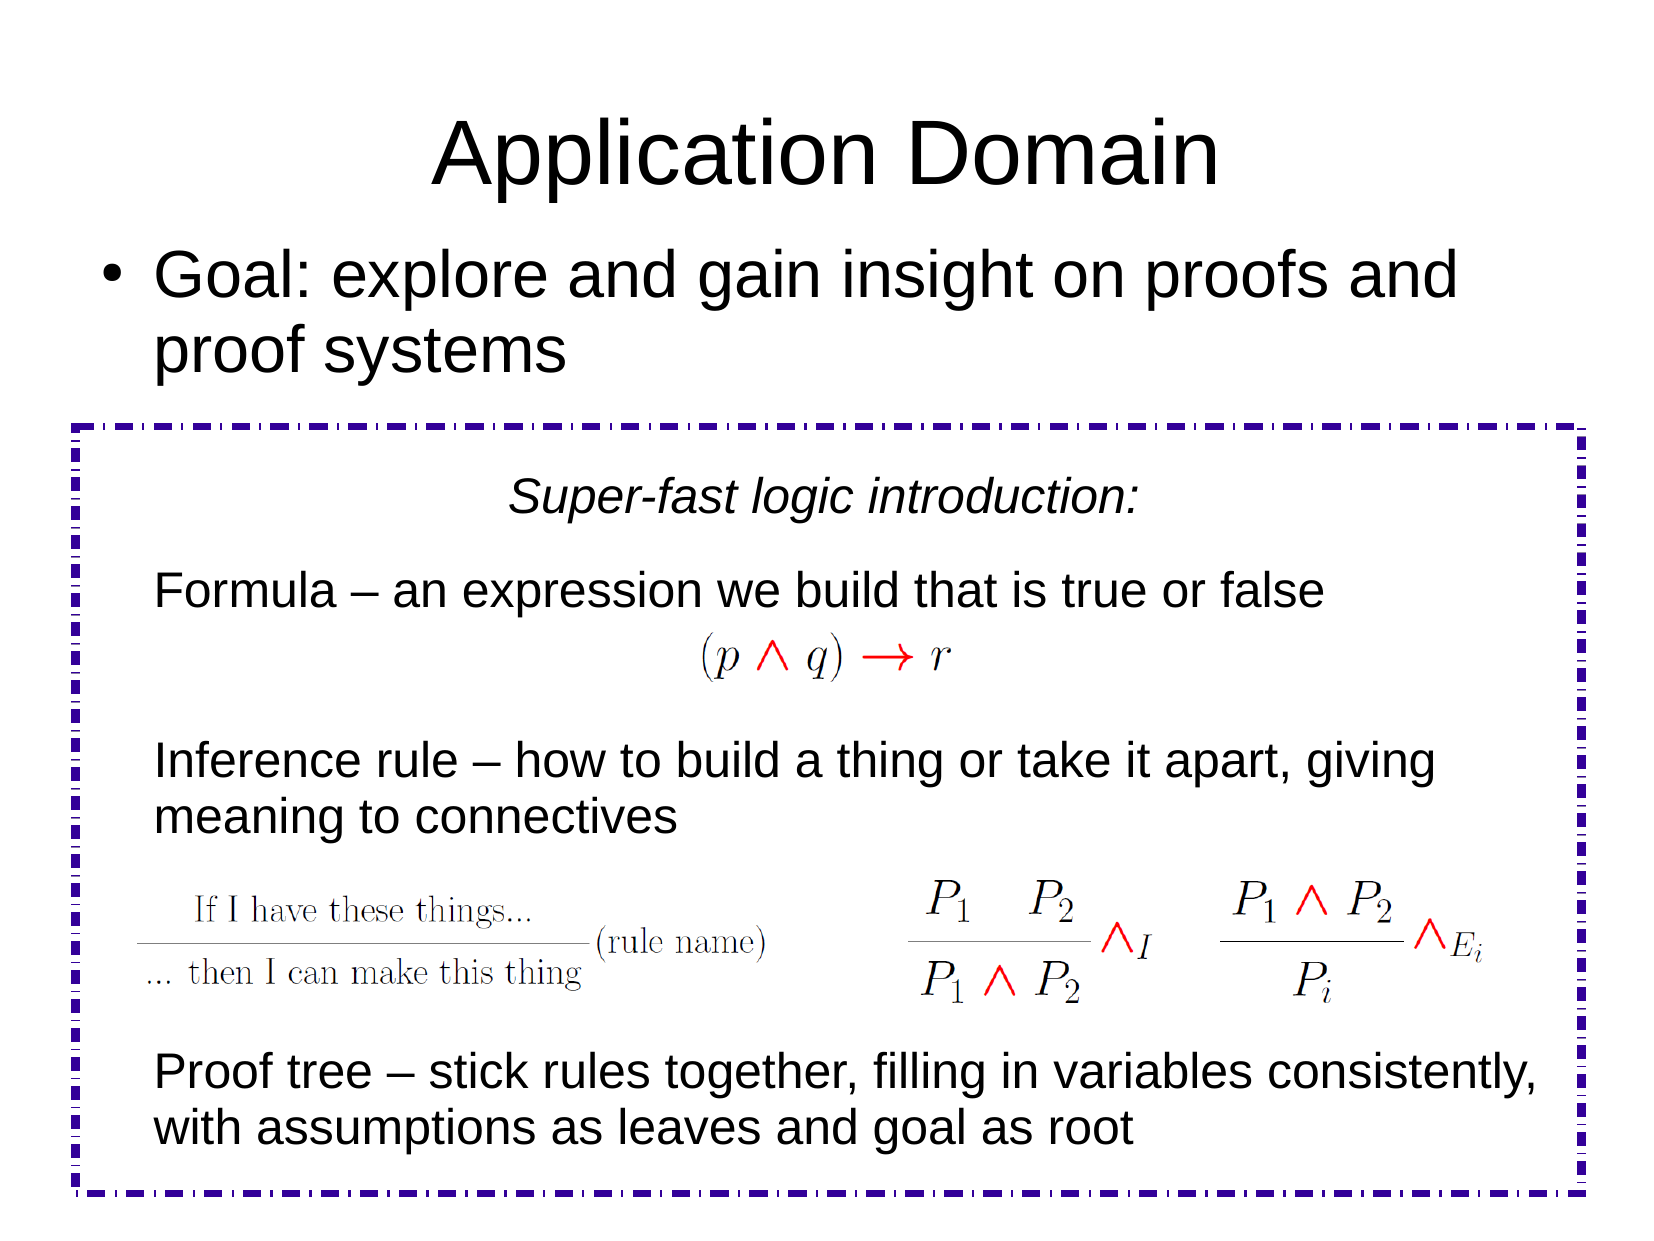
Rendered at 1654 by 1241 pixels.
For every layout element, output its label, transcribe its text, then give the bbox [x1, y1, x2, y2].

title Application Domain [82, 49, 1571, 237]
picture [67, 419, 1591, 1201]
list Goal: explore and gain insight on proofs and proof systems Super-fast logic introduction: Formula – an expression we build that is true or false Inference rule – how to build a thing or take it apart, giving meaning to connectives Proof tree – stick rules together, filling in variables consistently, with assumptions as leaves and goal as root [82, 237, 1571, 419]
